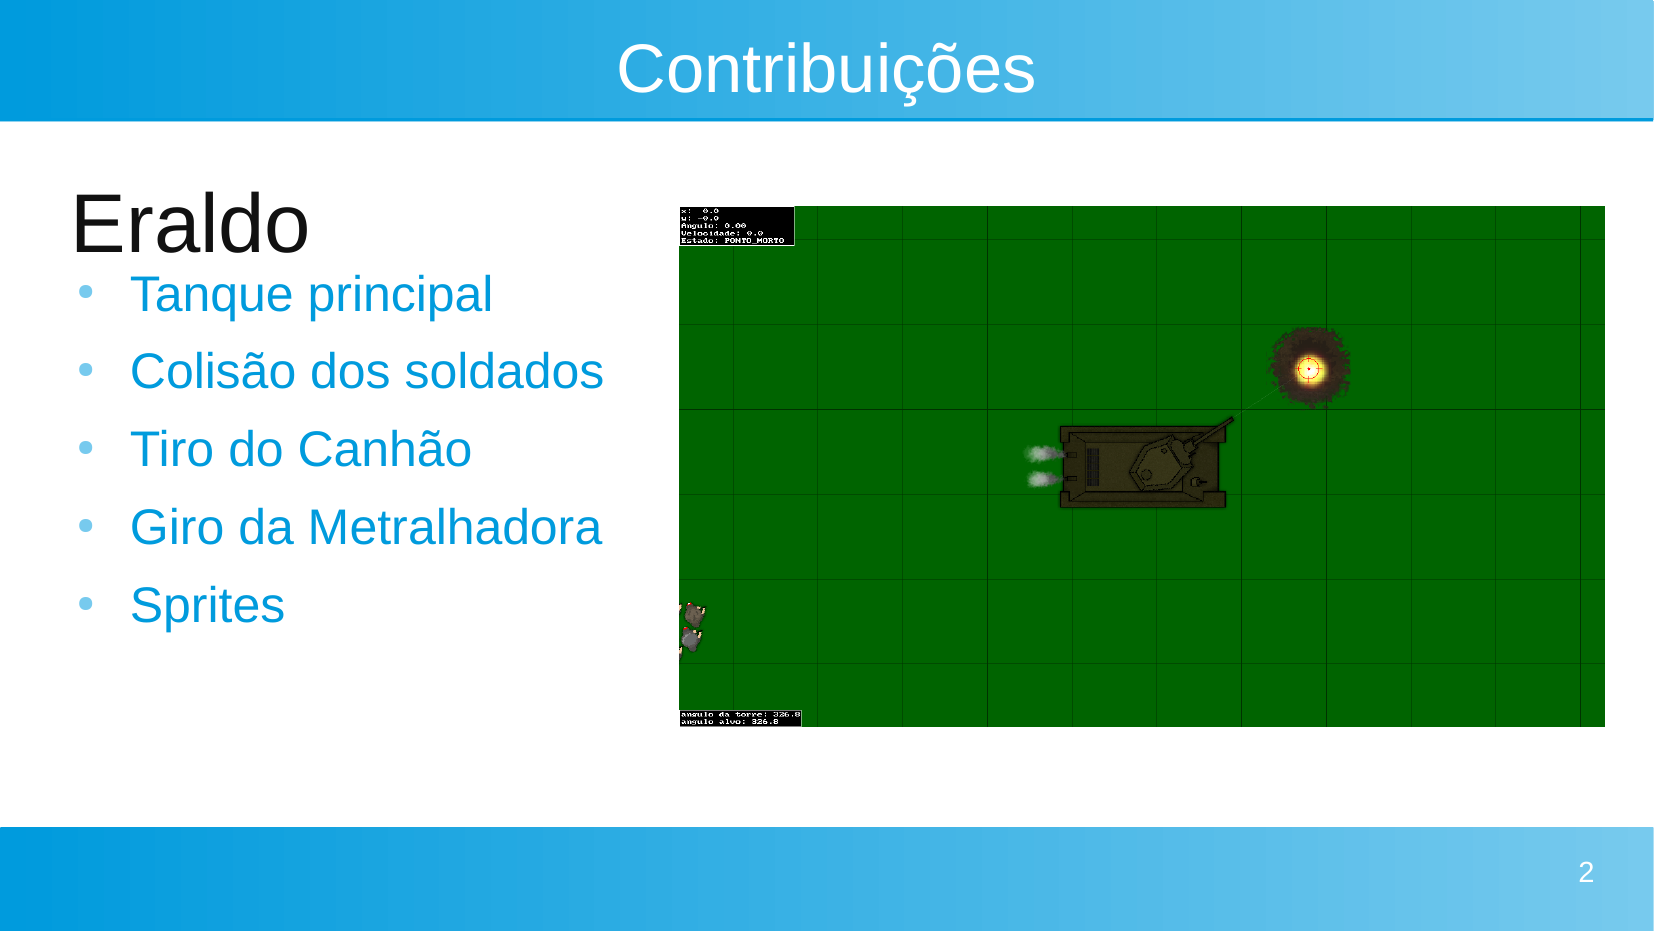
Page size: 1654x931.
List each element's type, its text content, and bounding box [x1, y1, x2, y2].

picture [679, 206, 1605, 727]
list Tanque principal Colisão dos soldados Tiro do Canhão Giro da Metralhadora Sprites [59, 265, 1595, 857]
title Contribuições [59, 29, 1595, 108]
list Eraldo [0, 177, 1536, 768]
